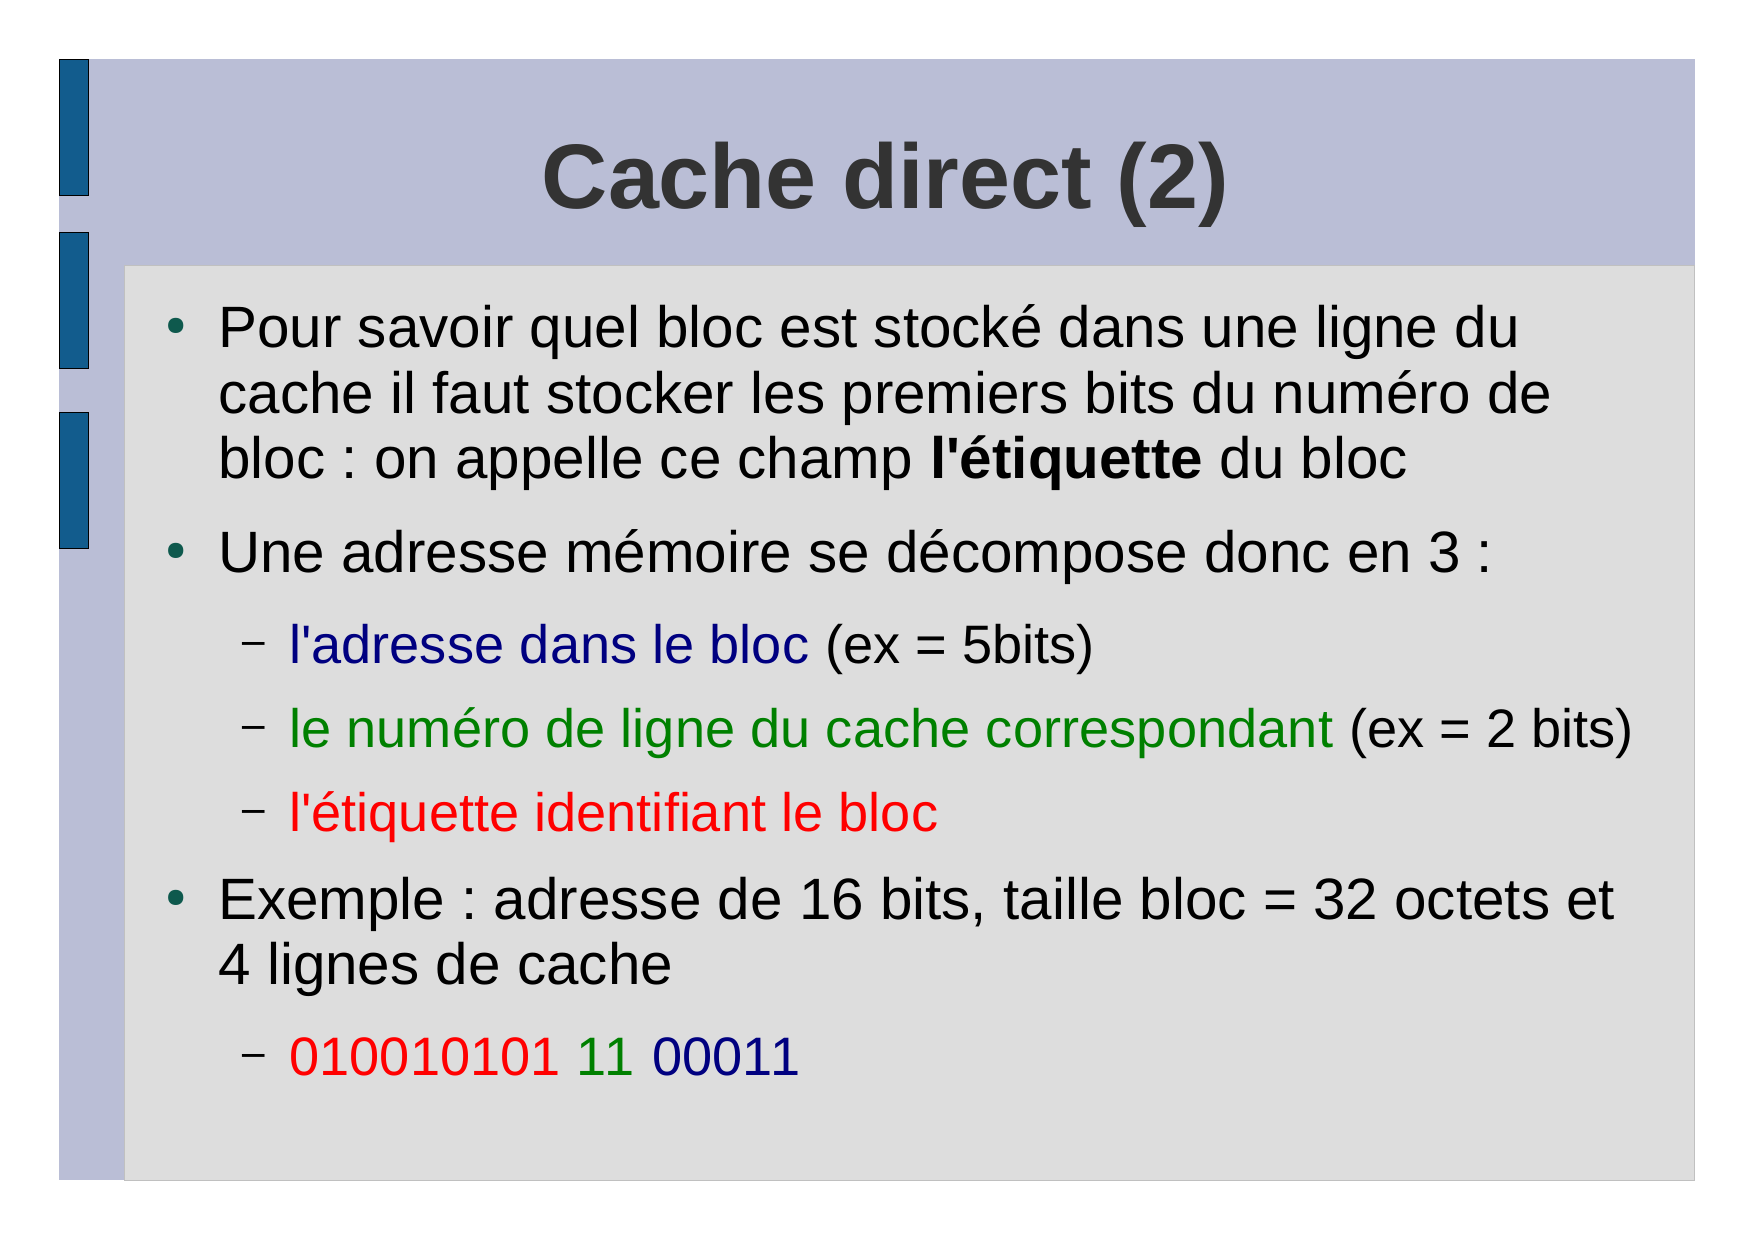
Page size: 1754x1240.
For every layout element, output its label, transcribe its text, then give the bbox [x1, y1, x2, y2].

list Pour savoir quel bloc est stocké dans une ligne du cache il faut stocker les premiers bits du numéro de bloc : on appelle ce champ l'étiquette du bloc Une adresse mémoire se décompose donc en 3 : l'adresse dans le bloc (ex = 5bits) le numéro de ligne du cache correspondant (ex = 2 bits) l'étiquette identifiant le bloc Exemple : adresse de 16 bits, taille bloc = 32 octets et 4 lignes de cache 010010101 11 00011 [147, 295, 1654, 1088]
title Cache direct (2) [118, 88, 1654, 266]
